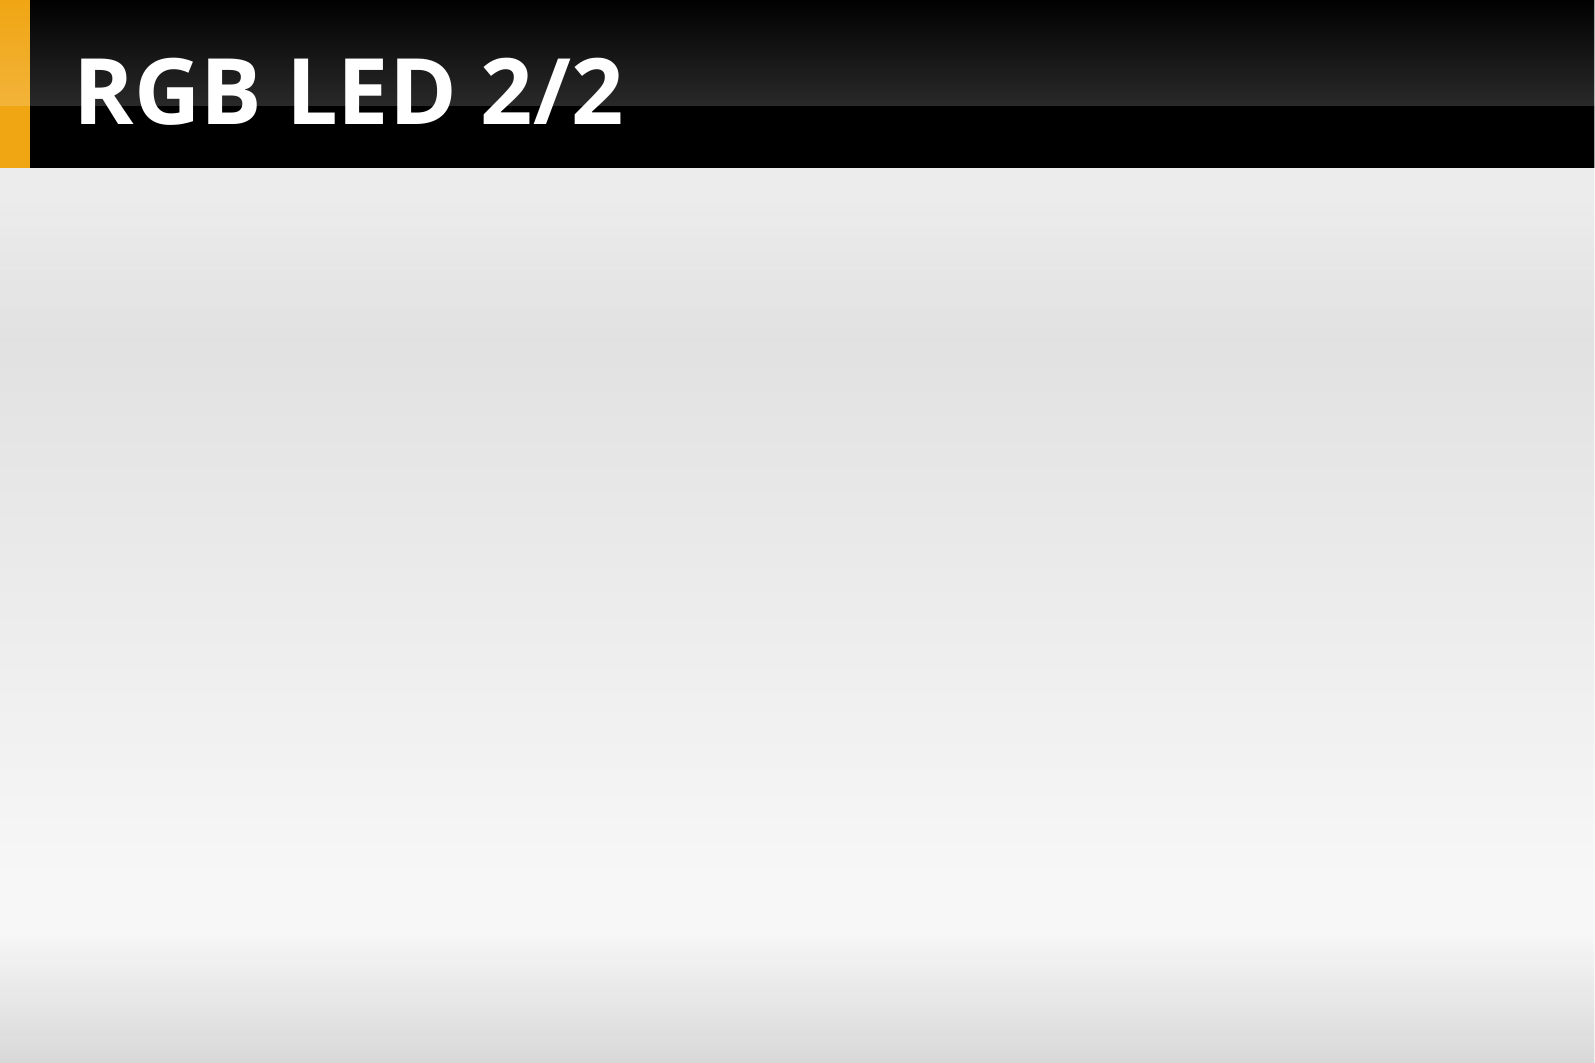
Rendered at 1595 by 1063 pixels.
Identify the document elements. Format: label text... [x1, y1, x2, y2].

picture [0, 0, 1595, 1063]
title RGB LED 2/2 [74, 7, 1510, 171]
